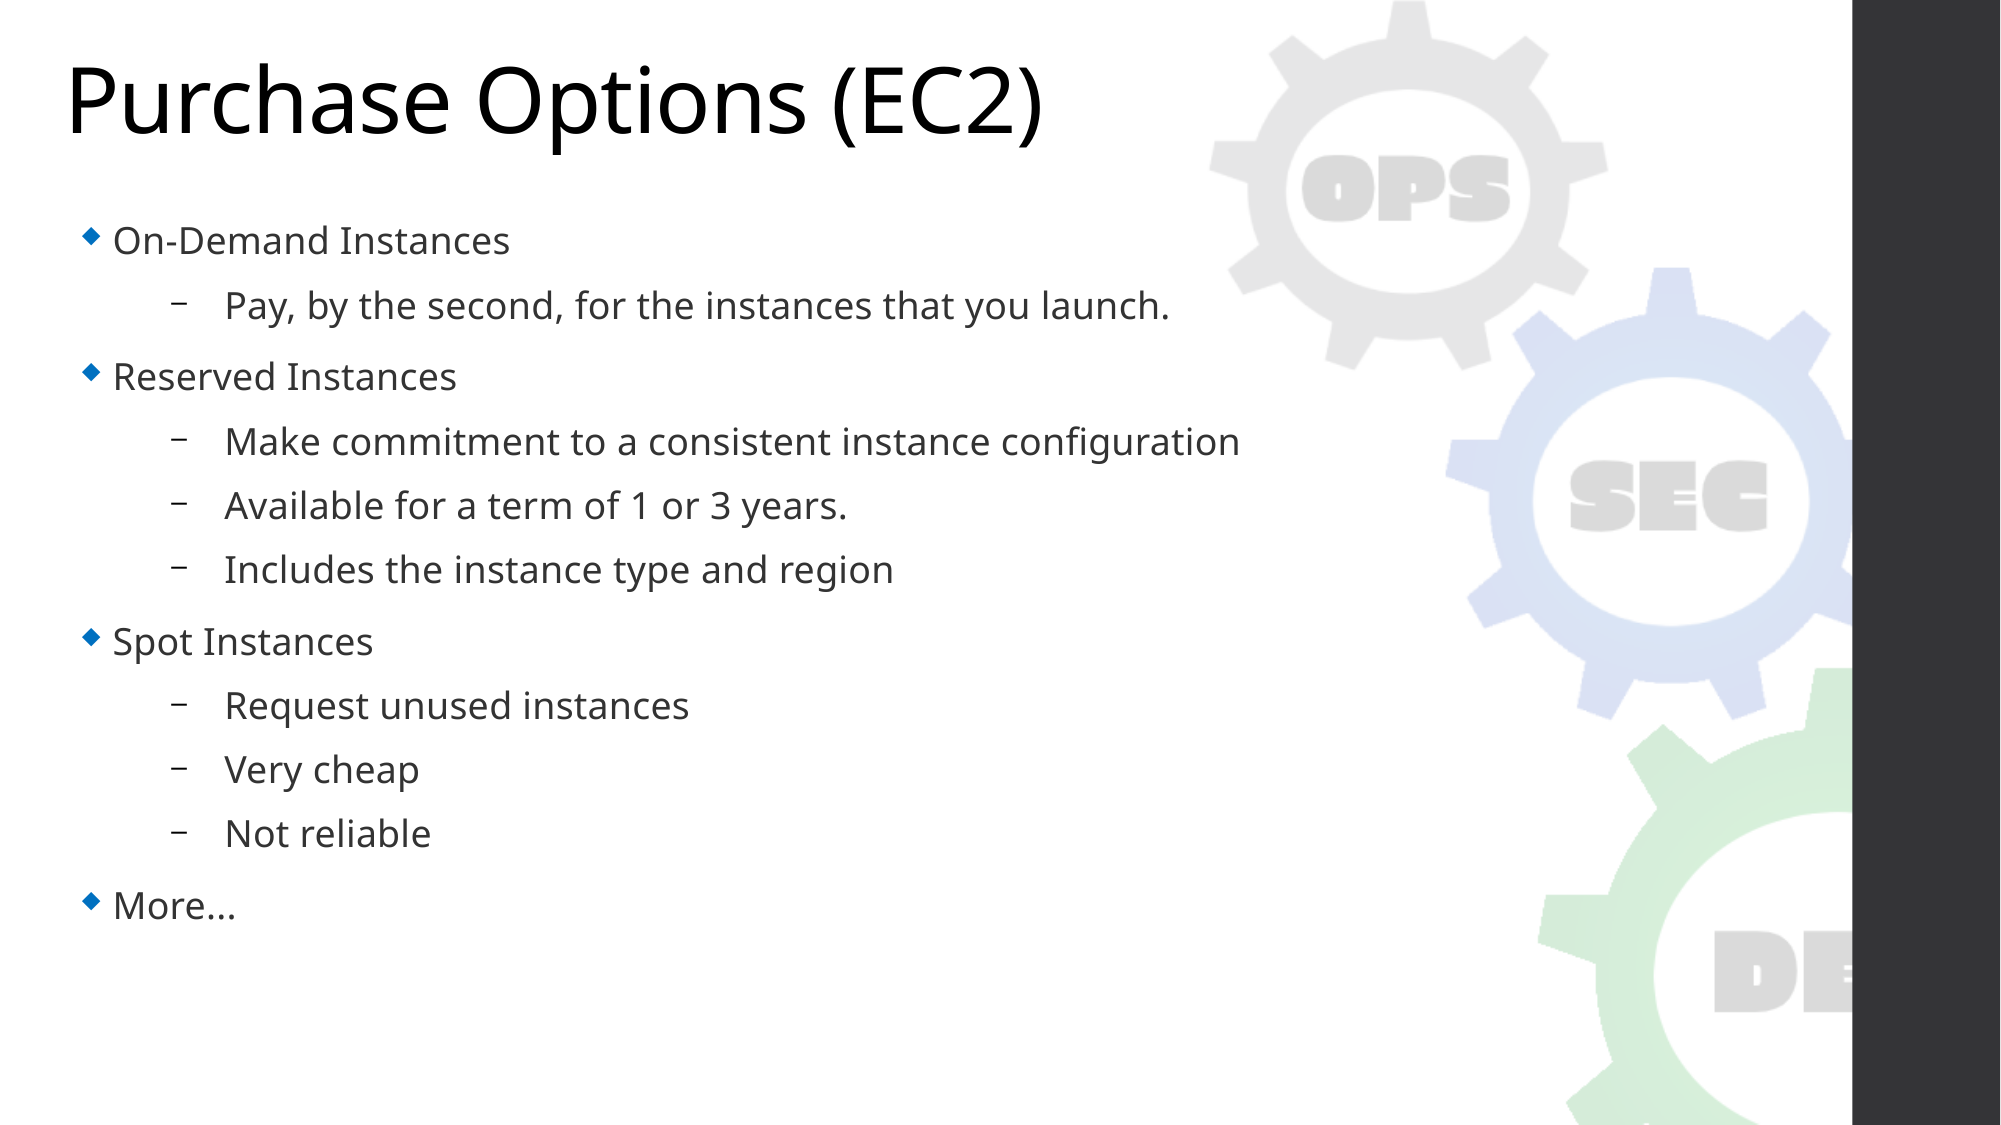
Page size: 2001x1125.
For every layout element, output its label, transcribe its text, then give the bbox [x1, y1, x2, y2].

list On-Demand Instances Pay, by the second, for the instances that you launch. Reserved Instances Make commitment to a consistent instance configuration Available for a term of 1 or 3 years. Includes the instance type and region Spot Instances Request unused instances Very cheap Not reliable More... [67, 212, 1801, 1088]
title Purchase Options (EC2) [64, 33, 1797, 166]
